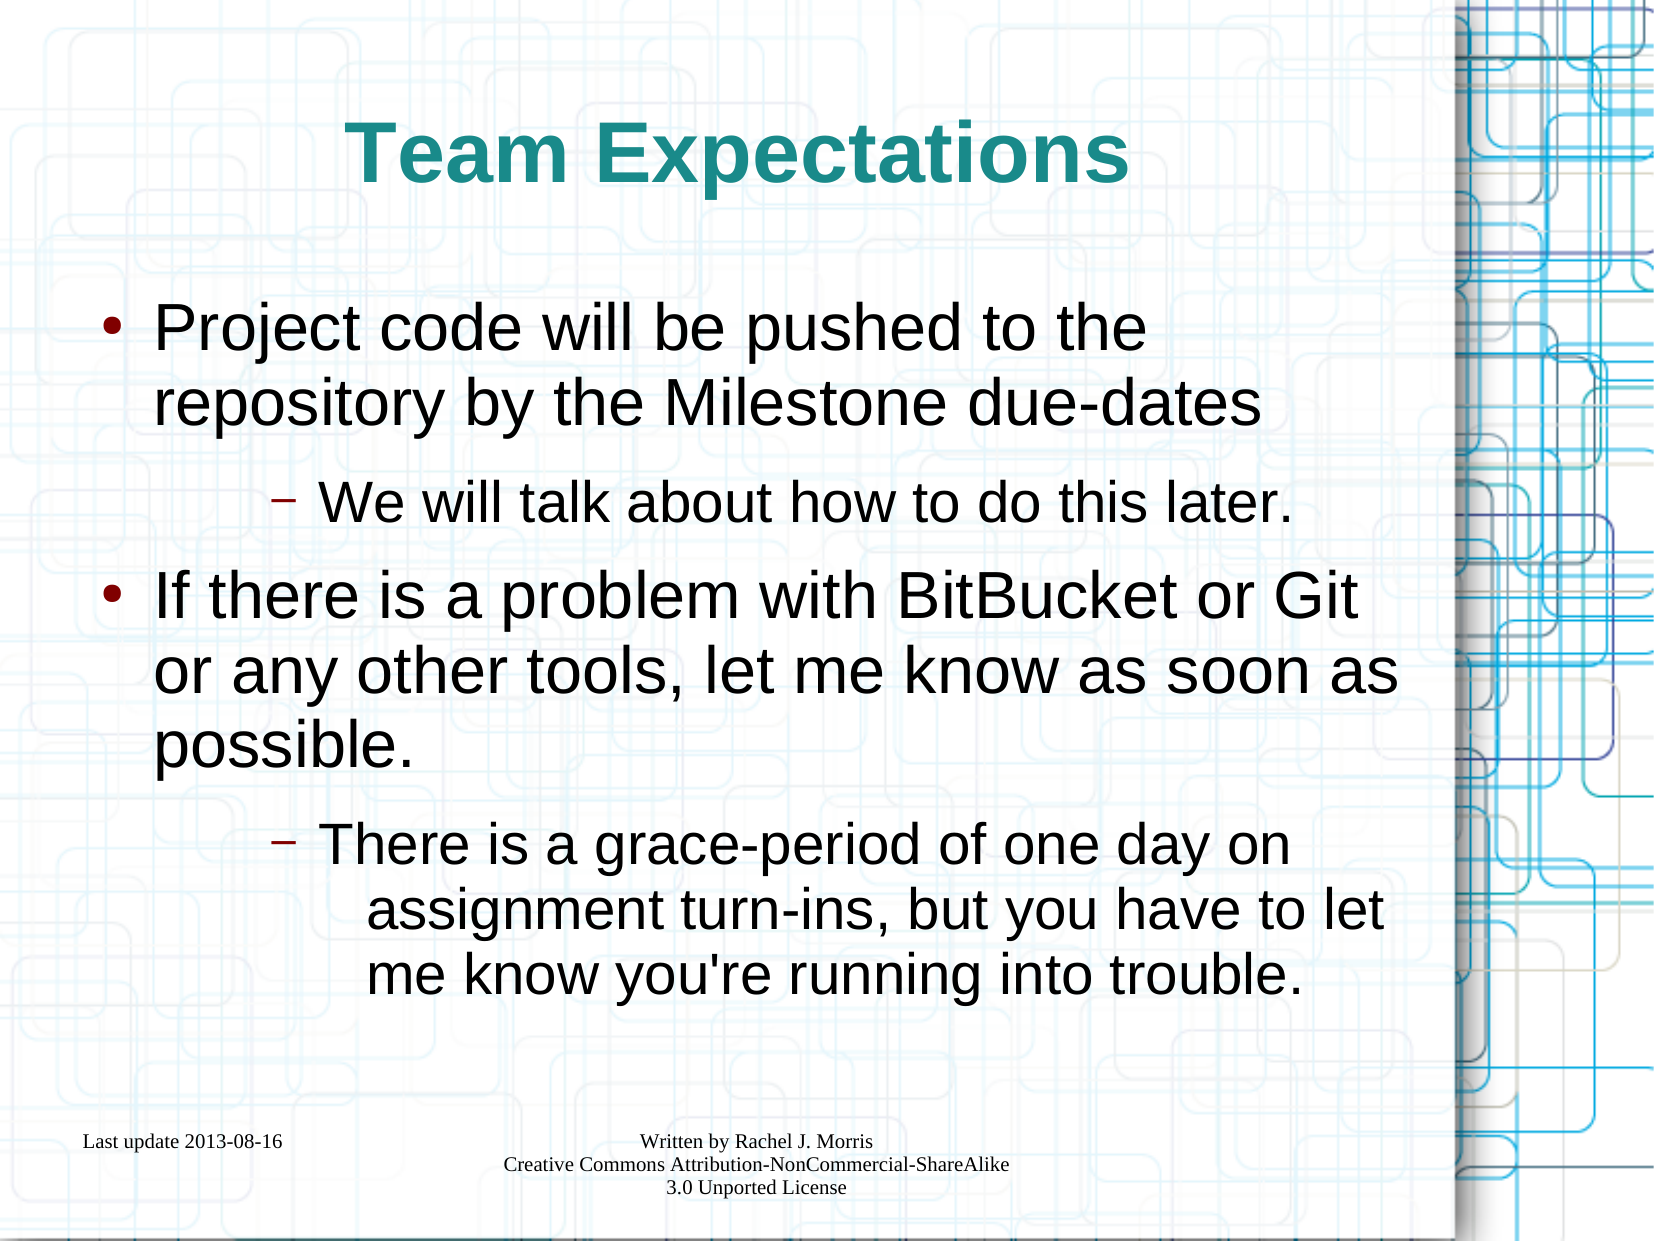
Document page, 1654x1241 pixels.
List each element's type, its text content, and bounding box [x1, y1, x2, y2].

title Team Expectations [59, 49, 1418, 257]
list Project code will be pushed to the repository by the Milestone due-dates We will talk about how to do this later. If there is a problem with BitBucket or Git or any other tools, let me know as soon as possible. There is a grace-period of one day on assignment turn-ins, but you have to let me know you're running into trouble. [82, 290, 1418, 1010]
picture [0, 0, 1654, 1241]
